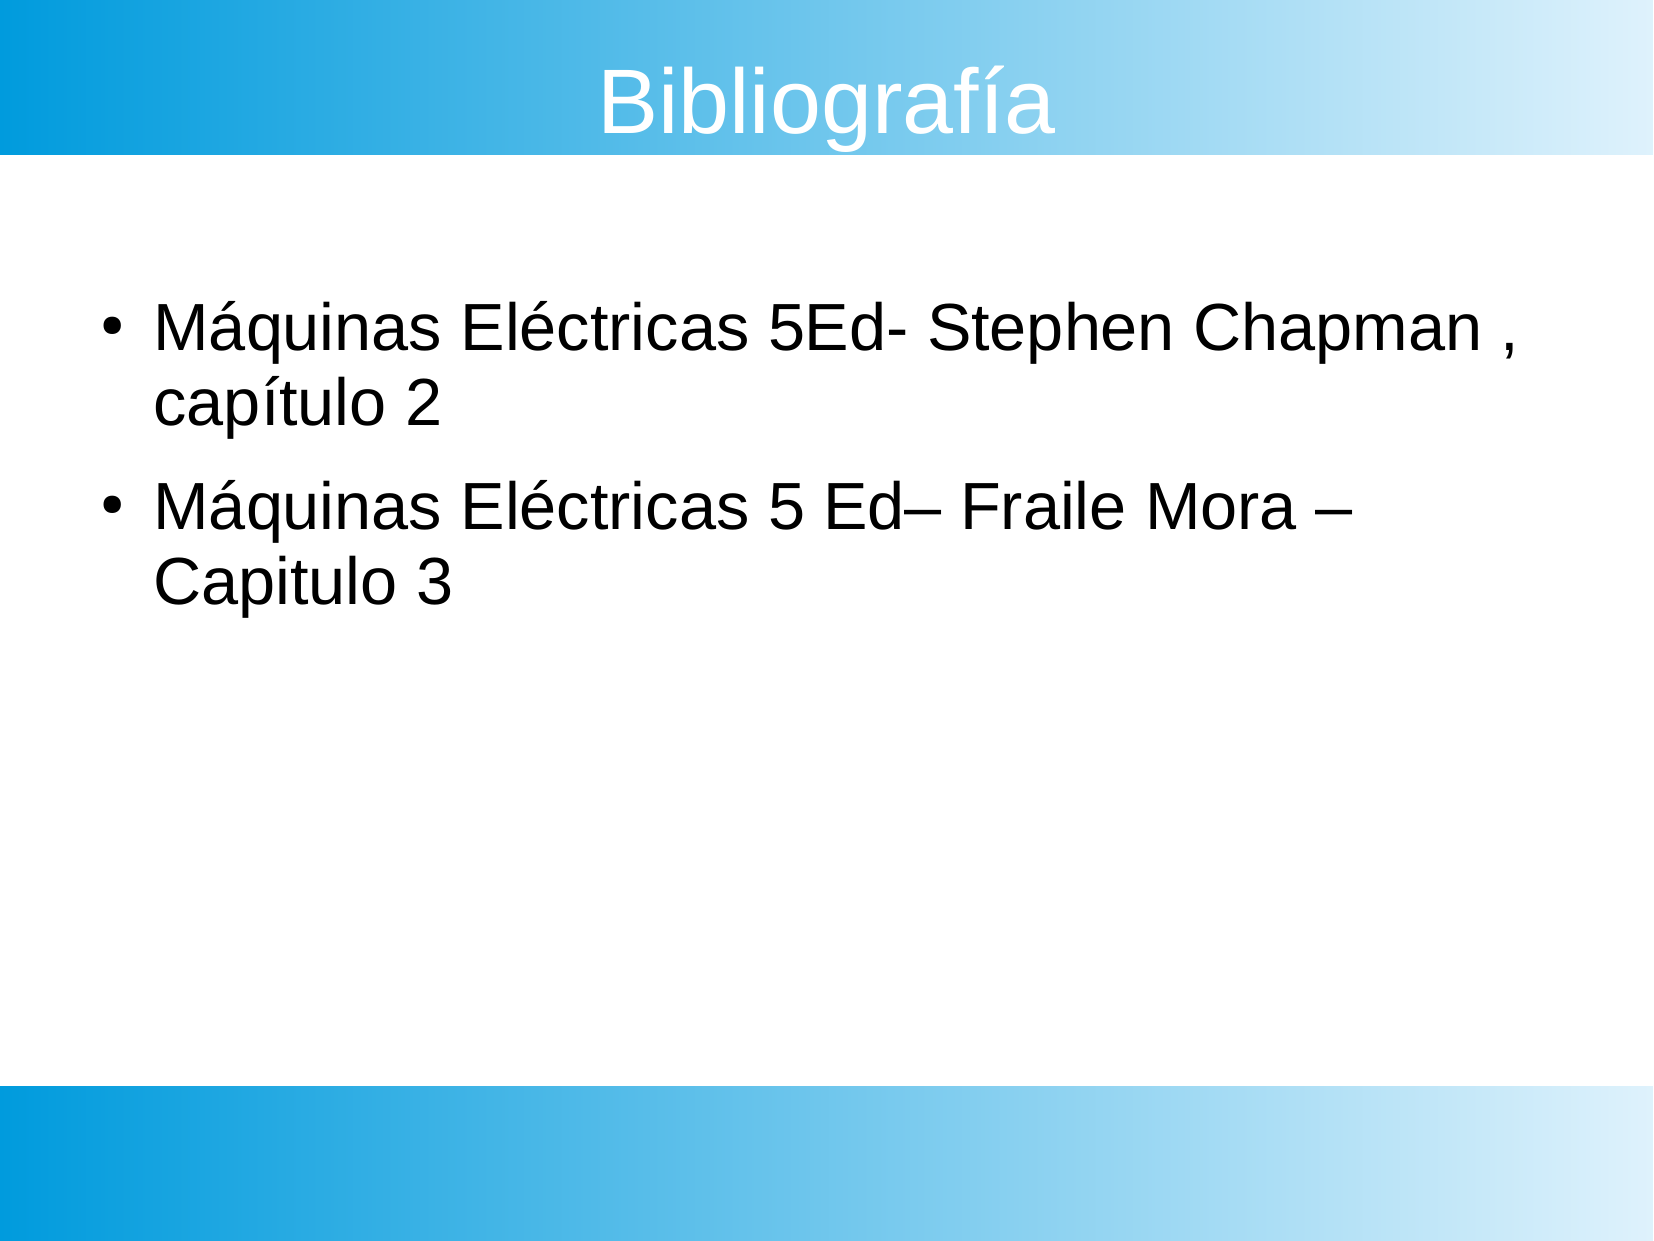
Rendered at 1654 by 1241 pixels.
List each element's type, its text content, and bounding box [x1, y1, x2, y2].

title Bibliografía [82, 49, 1571, 155]
list Máquinas Eléctricas 5Ed- Stephen Chapman , capítulo 2 Máquinas Eléctricas 5 Ed– Fraile Mora – Capitulo 3 [82, 290, 1571, 1010]
